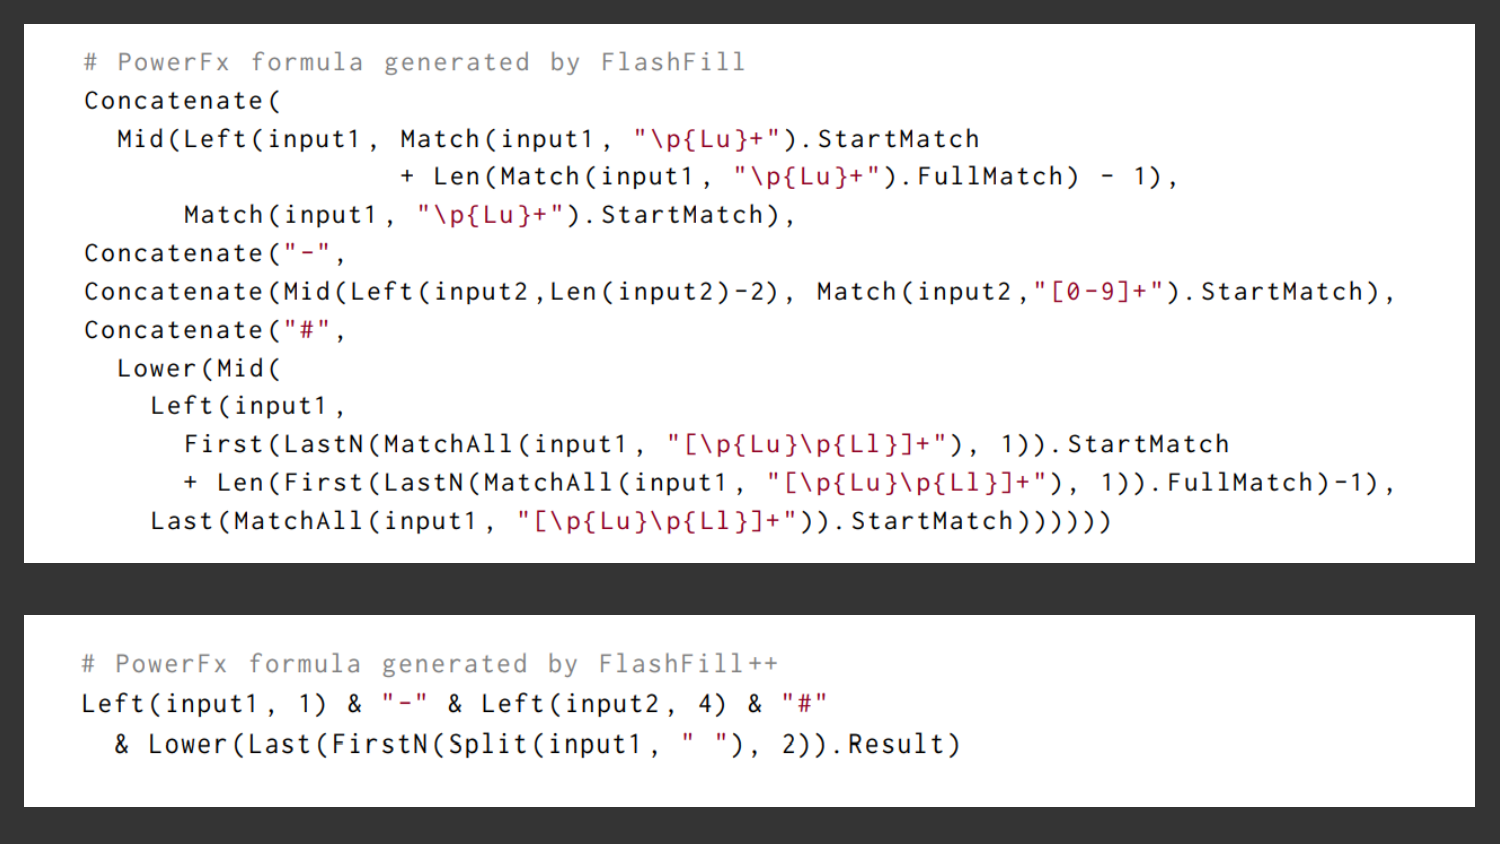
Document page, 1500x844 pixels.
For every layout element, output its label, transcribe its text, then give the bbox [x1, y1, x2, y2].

picture [24, 615, 1475, 807]
picture [24, 24, 1475, 563]
slide_number <number> [1475, 679, 1480, 744]
